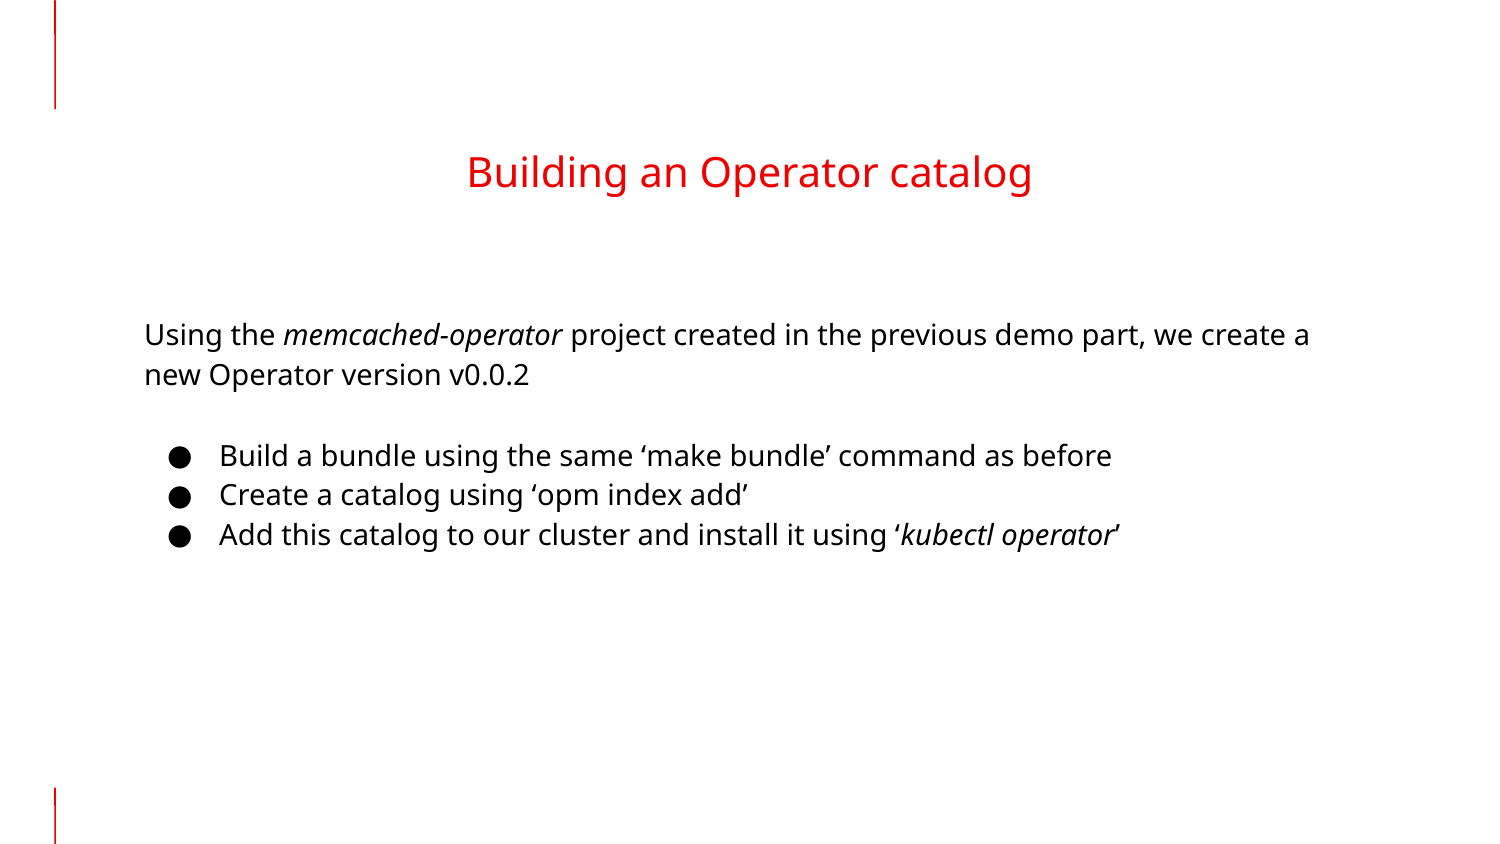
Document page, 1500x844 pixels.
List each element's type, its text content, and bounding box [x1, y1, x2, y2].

title Building an Operator catalog [215, 130, 1285, 204]
text_box Using the memcached-operator project created in the previous demo part, we create a new Operator version v0.0.2 Build a bundle using the same ‘make bundle’ command as before Create a catalog using ‘opm index add’ Add this catalog to our cluster and install it using ‘kubectl operator’ [144, 312, 1326, 575]
